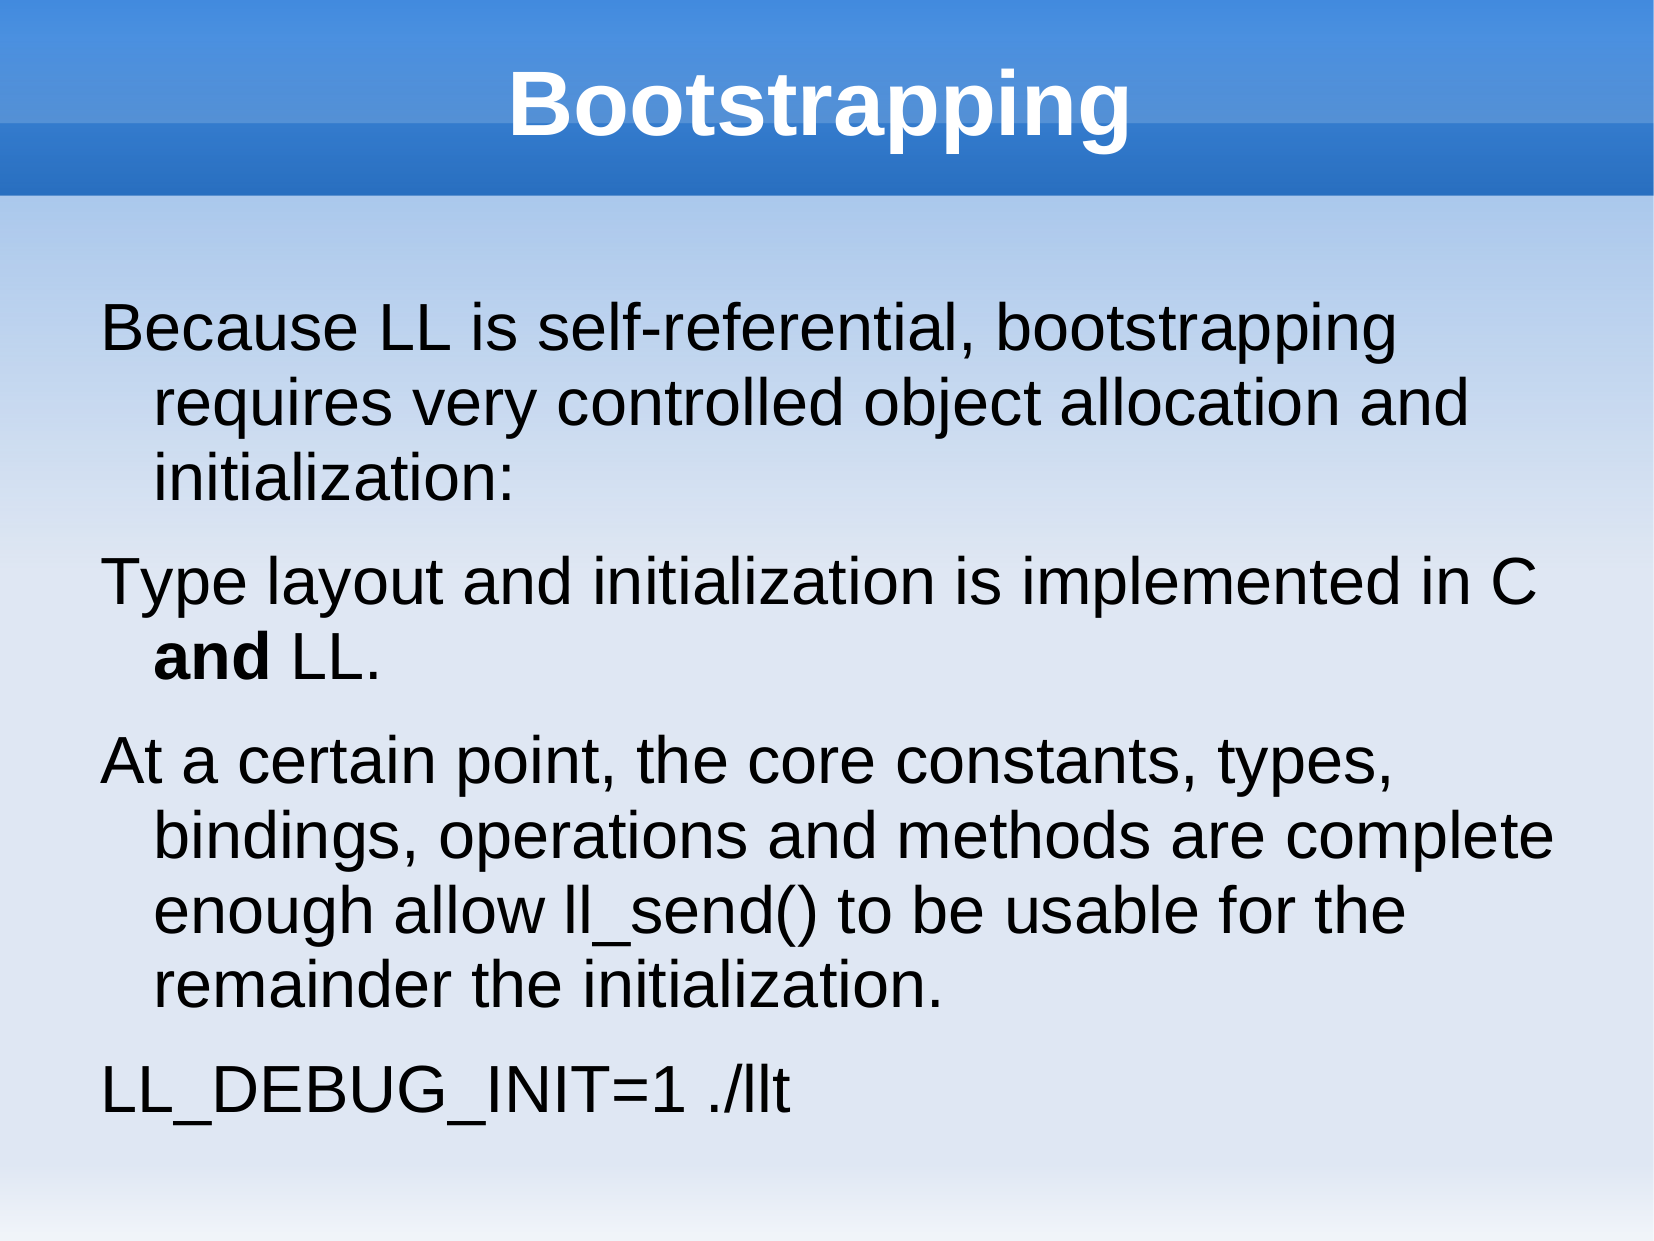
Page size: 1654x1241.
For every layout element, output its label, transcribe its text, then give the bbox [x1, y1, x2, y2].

list Because LL is self-referential, bootstrapping requires very controlled object allocation and initialization: Type layout and initialization is implemented in C and LL. At a certain point, the core constants, types, bindings, operations and methods are complete enough allow ll_send() to be usable for the remainder the initialization. LL_DEBUG_INIT=1 ./llt [82, 290, 1571, 1127]
title Bootstrapping [76, 7, 1565, 200]
picture [0, 0, 1654, 1241]
